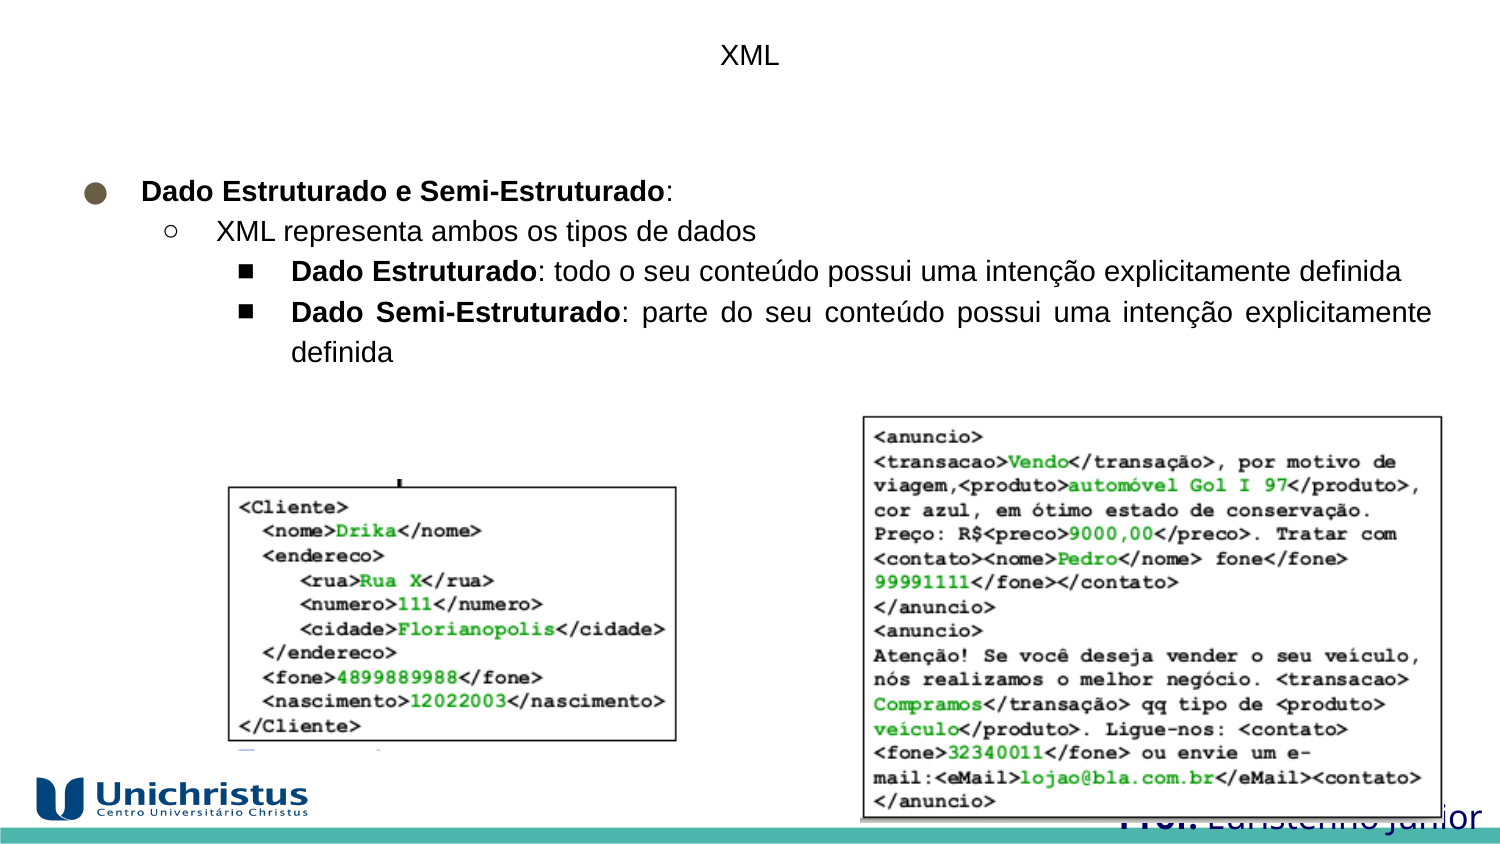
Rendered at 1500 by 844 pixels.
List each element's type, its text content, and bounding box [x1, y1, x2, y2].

list Dado Estruturado e Semi-Estruturado: XML representa ambos os tipos de dados Dado Estruturado: todo o seu conteúdo possui uma intenção explicitamente definida Dado Semi-Estruturado: parte do seu conteúdo possui uma intenção explicitamente definida [51, 152, 1449, 750]
picture [32, 775, 312, 822]
title XML [51, 20, 1449, 137]
picture [860, 407, 1444, 823]
picture [222, 479, 680, 751]
